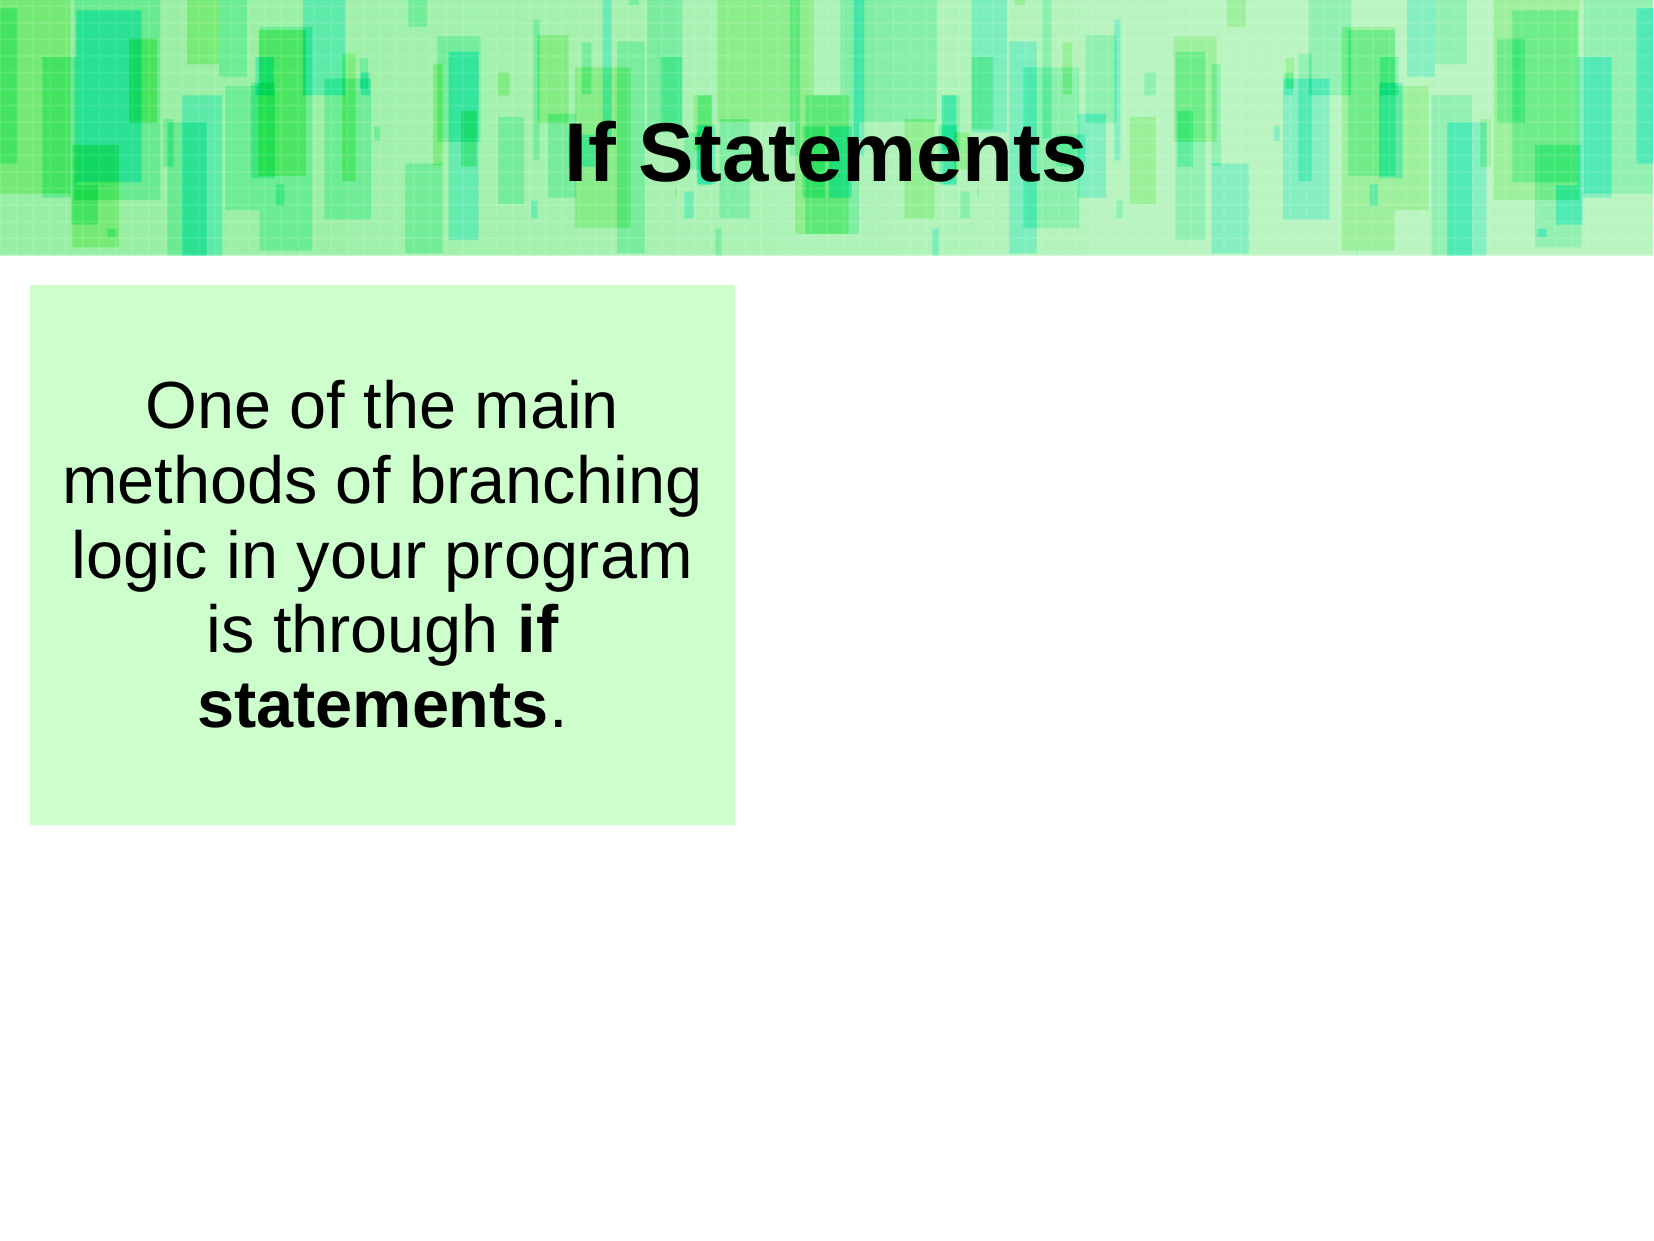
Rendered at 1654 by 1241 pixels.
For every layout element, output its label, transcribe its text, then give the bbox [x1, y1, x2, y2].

title If Statements [82, 49, 1571, 257]
subtitle One of the main methods of branching logic in your program is through if statements. [30, 285, 736, 826]
picture [0, 0, 1654, 1241]
